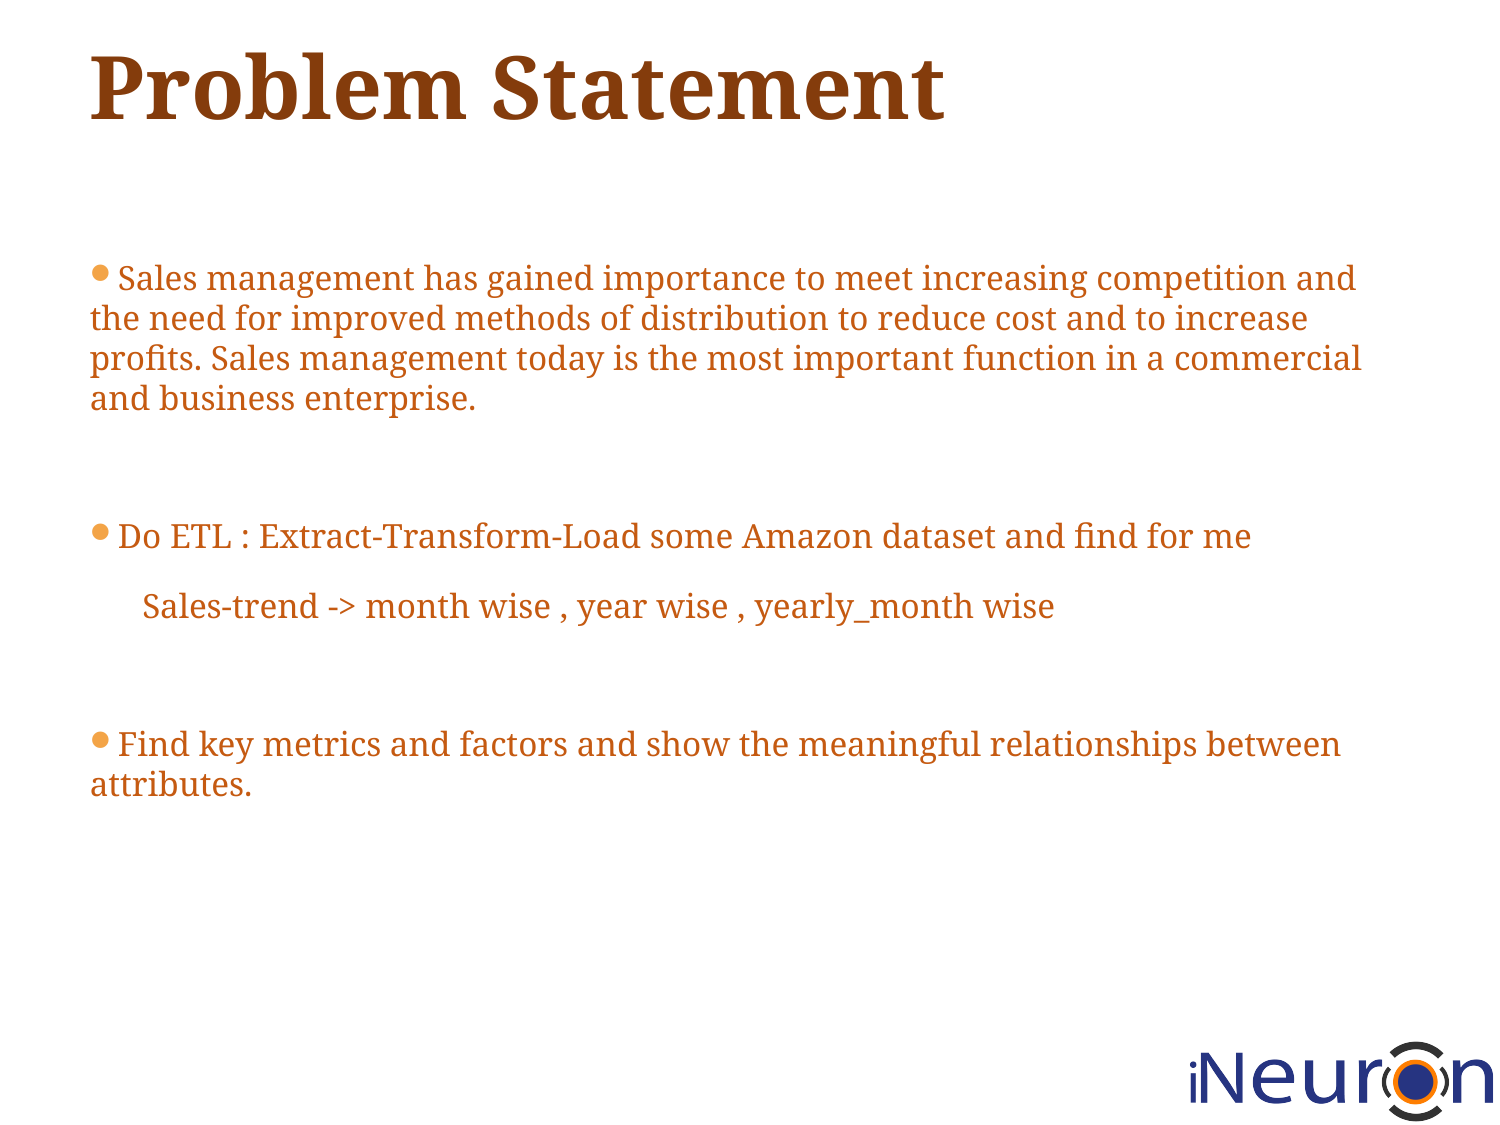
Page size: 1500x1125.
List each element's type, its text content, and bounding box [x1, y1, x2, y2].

picture [1186, 1029, 1500, 1125]
title Problem Statement [75, 24, 1425, 225]
list Sales management has gained importance to meet increasing competition and the need for improved methods of distribution to reduce cost and to increase profits. Sales management today is the most important function in a commercial and business enterprise. Do ETL : Extract-Transform-Load some Amazon dataset and find for me Sales-trend -> month wise , year wise , yearly_month wise Find key metrics and factors and show the meaningful relationships between attributes. [75, 249, 1425, 1000]
